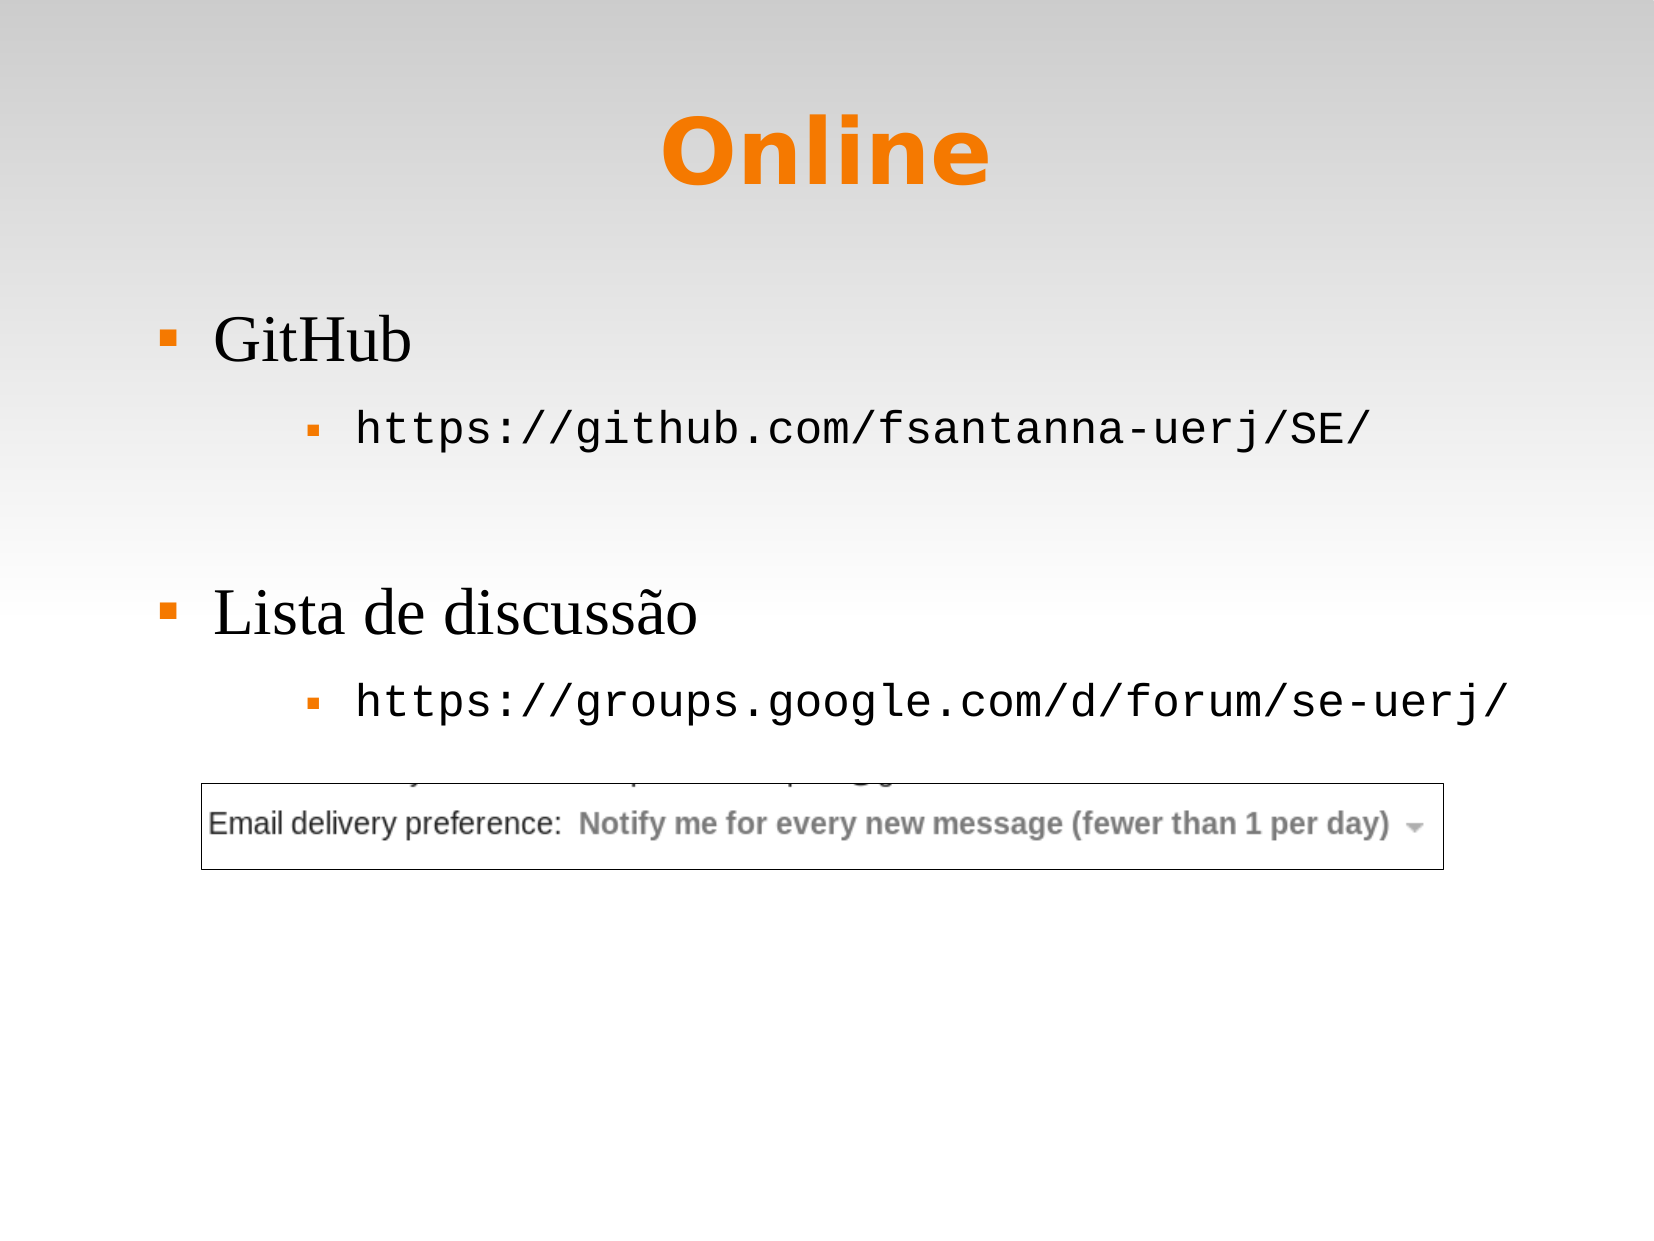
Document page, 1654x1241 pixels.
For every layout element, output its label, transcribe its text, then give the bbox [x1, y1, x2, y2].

picture [202, 784, 1444, 869]
title Online [82, 49, 1571, 257]
list GitHub https://github.com/fsantanna-uerj/SE/ Lista de discussão https://groups.google.com/d/forum/se-uerj/ [71, 302, 1654, 1121]
